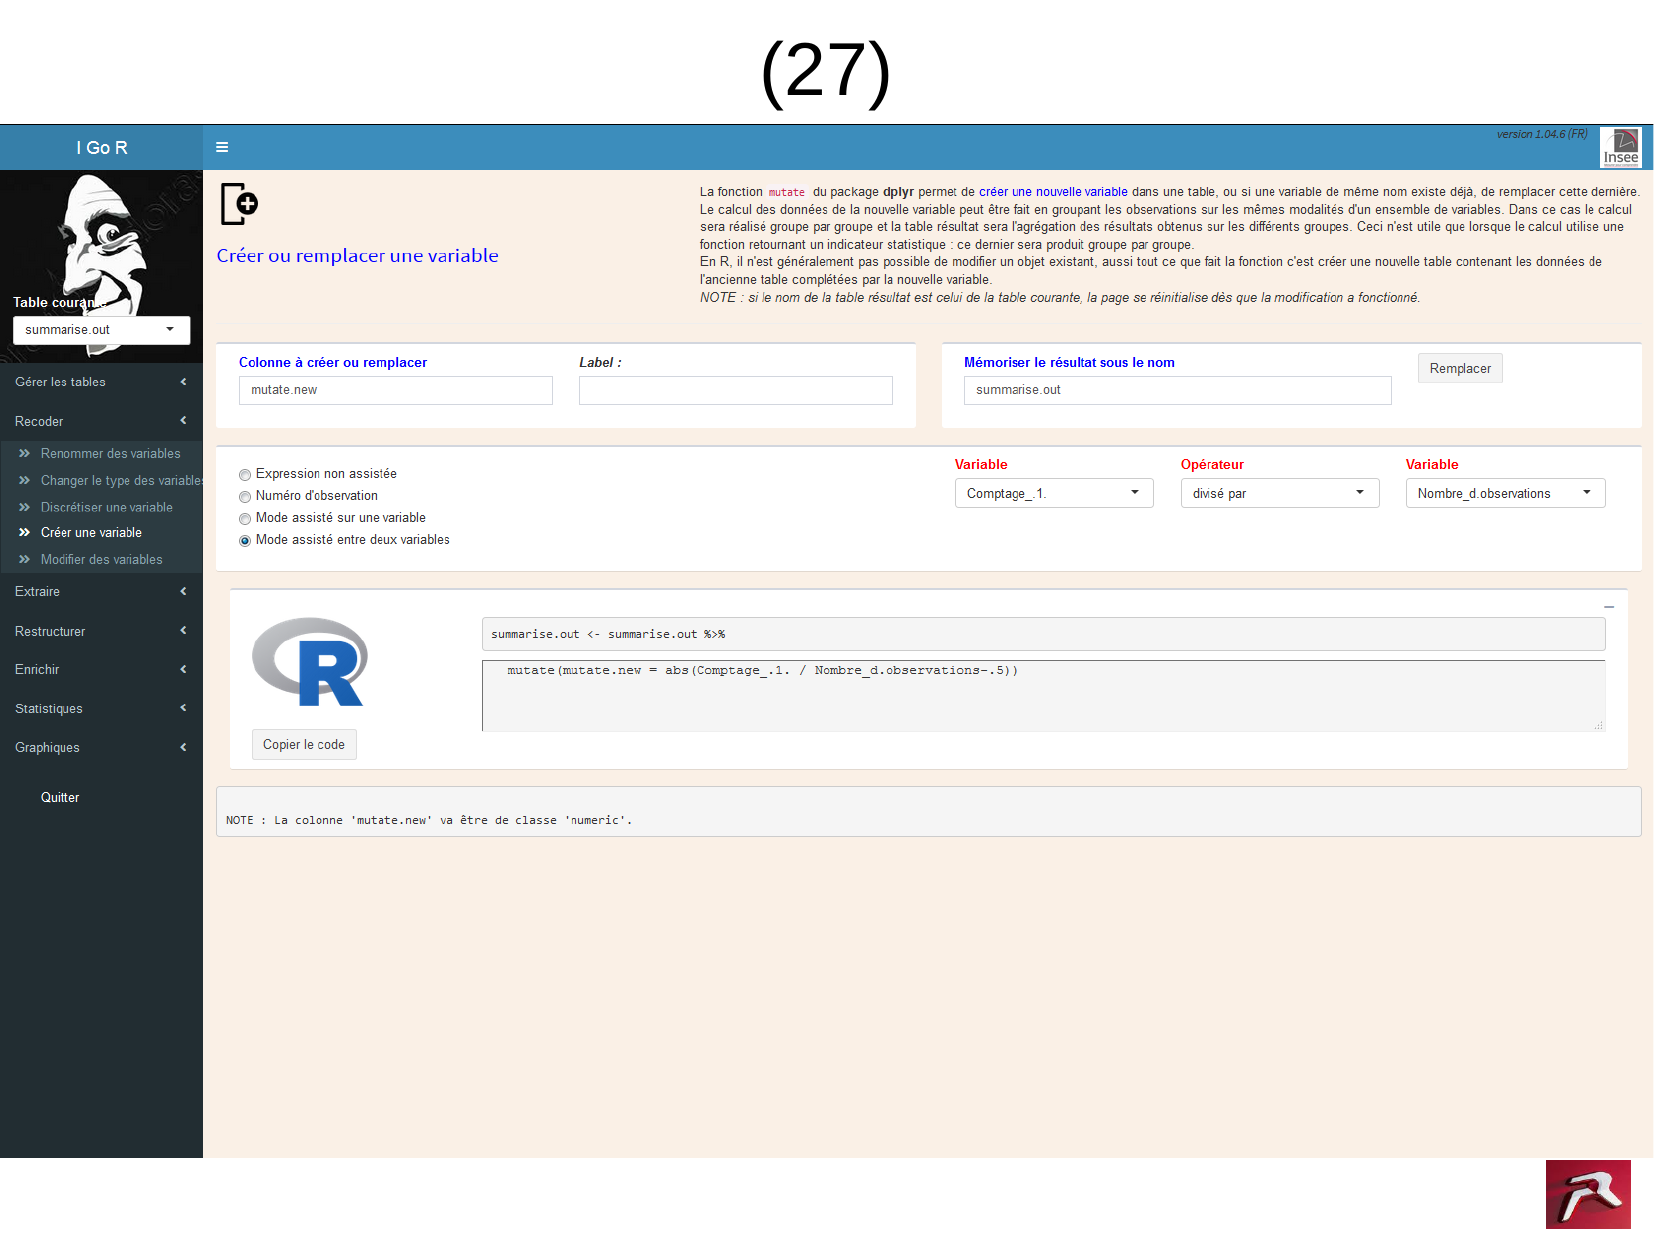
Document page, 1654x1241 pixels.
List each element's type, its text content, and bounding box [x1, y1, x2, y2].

picture [0, 124, 1654, 1158]
title (27) [82, 27, 1571, 112]
picture [1546, 1160, 1631, 1229]
